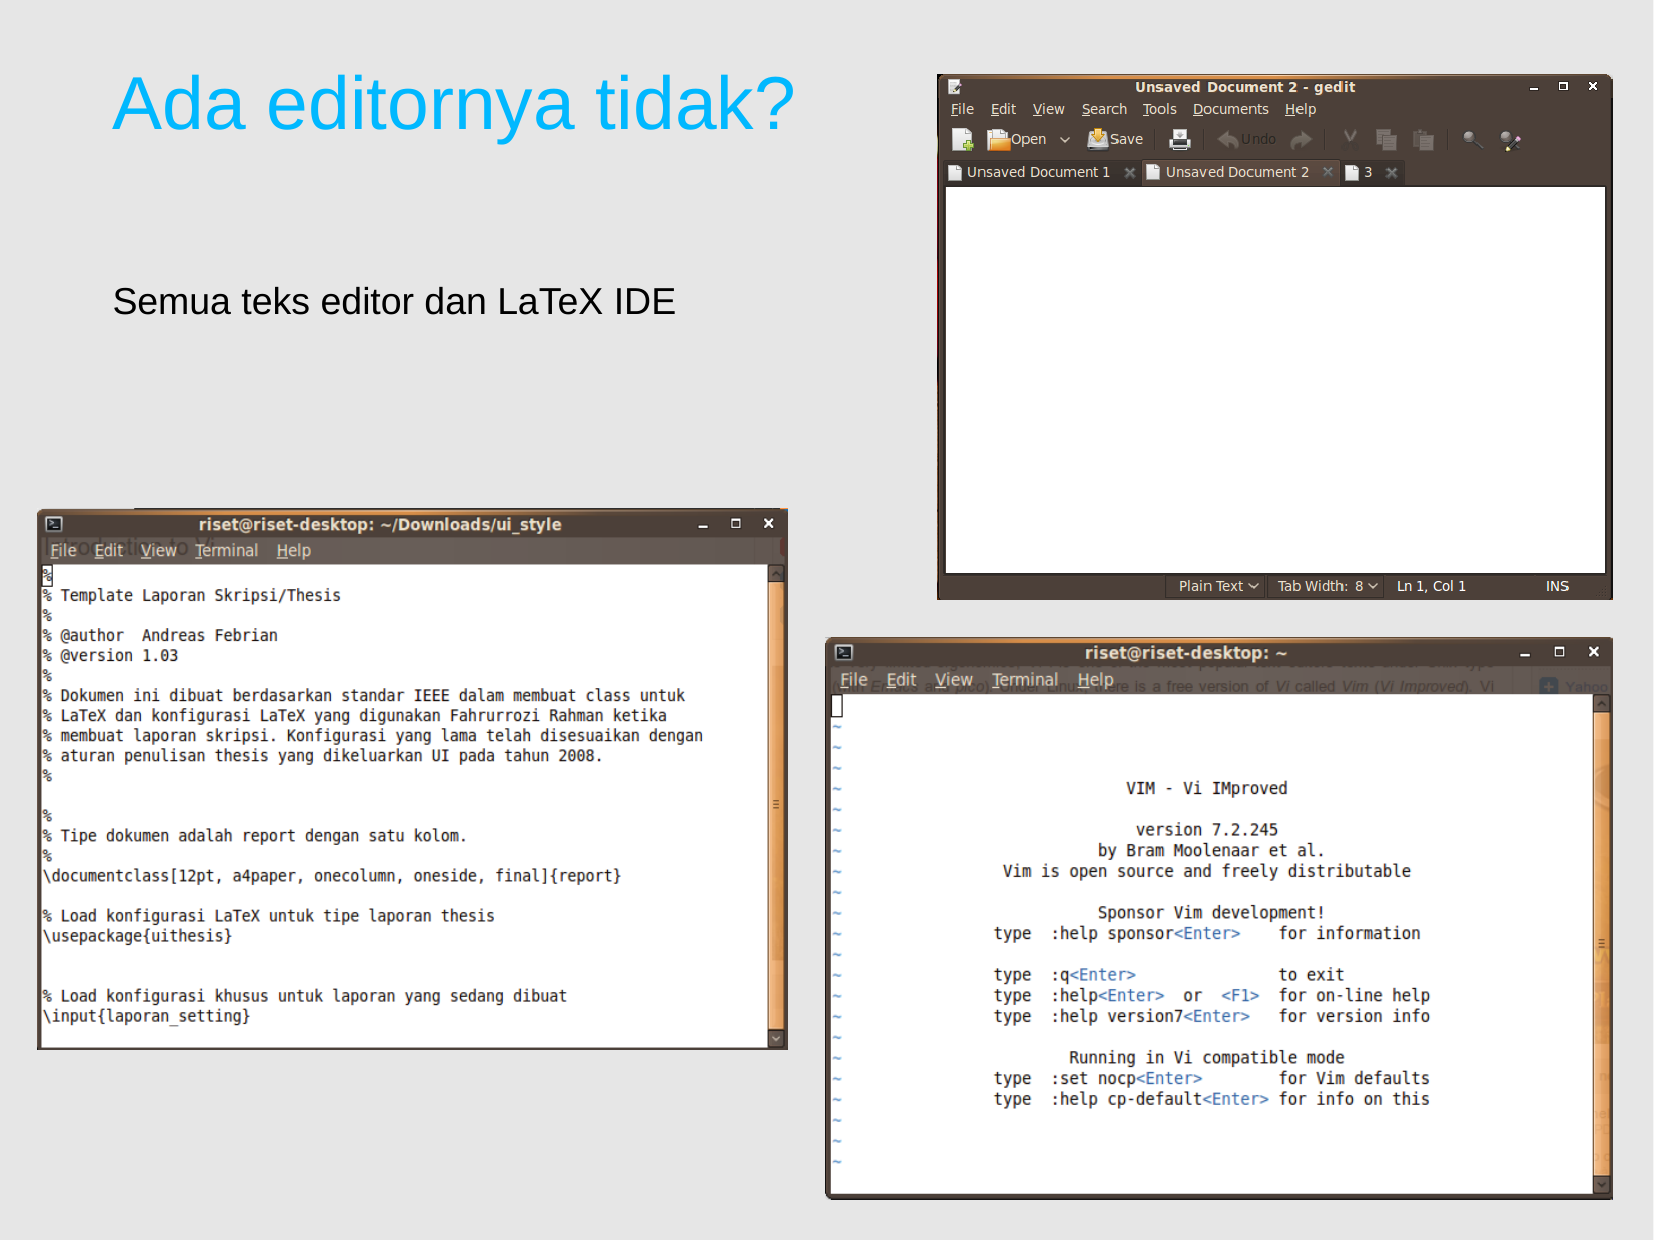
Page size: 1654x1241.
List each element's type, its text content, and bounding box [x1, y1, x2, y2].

picture [825, 637, 1613, 1201]
title Ada editornya tidak? [112, 56, 1571, 151]
text_box Semua teks editor dan LaTeX IDE [112, 262, 751, 340]
picture [937, 74, 1613, 601]
picture [37, 508, 788, 1051]
